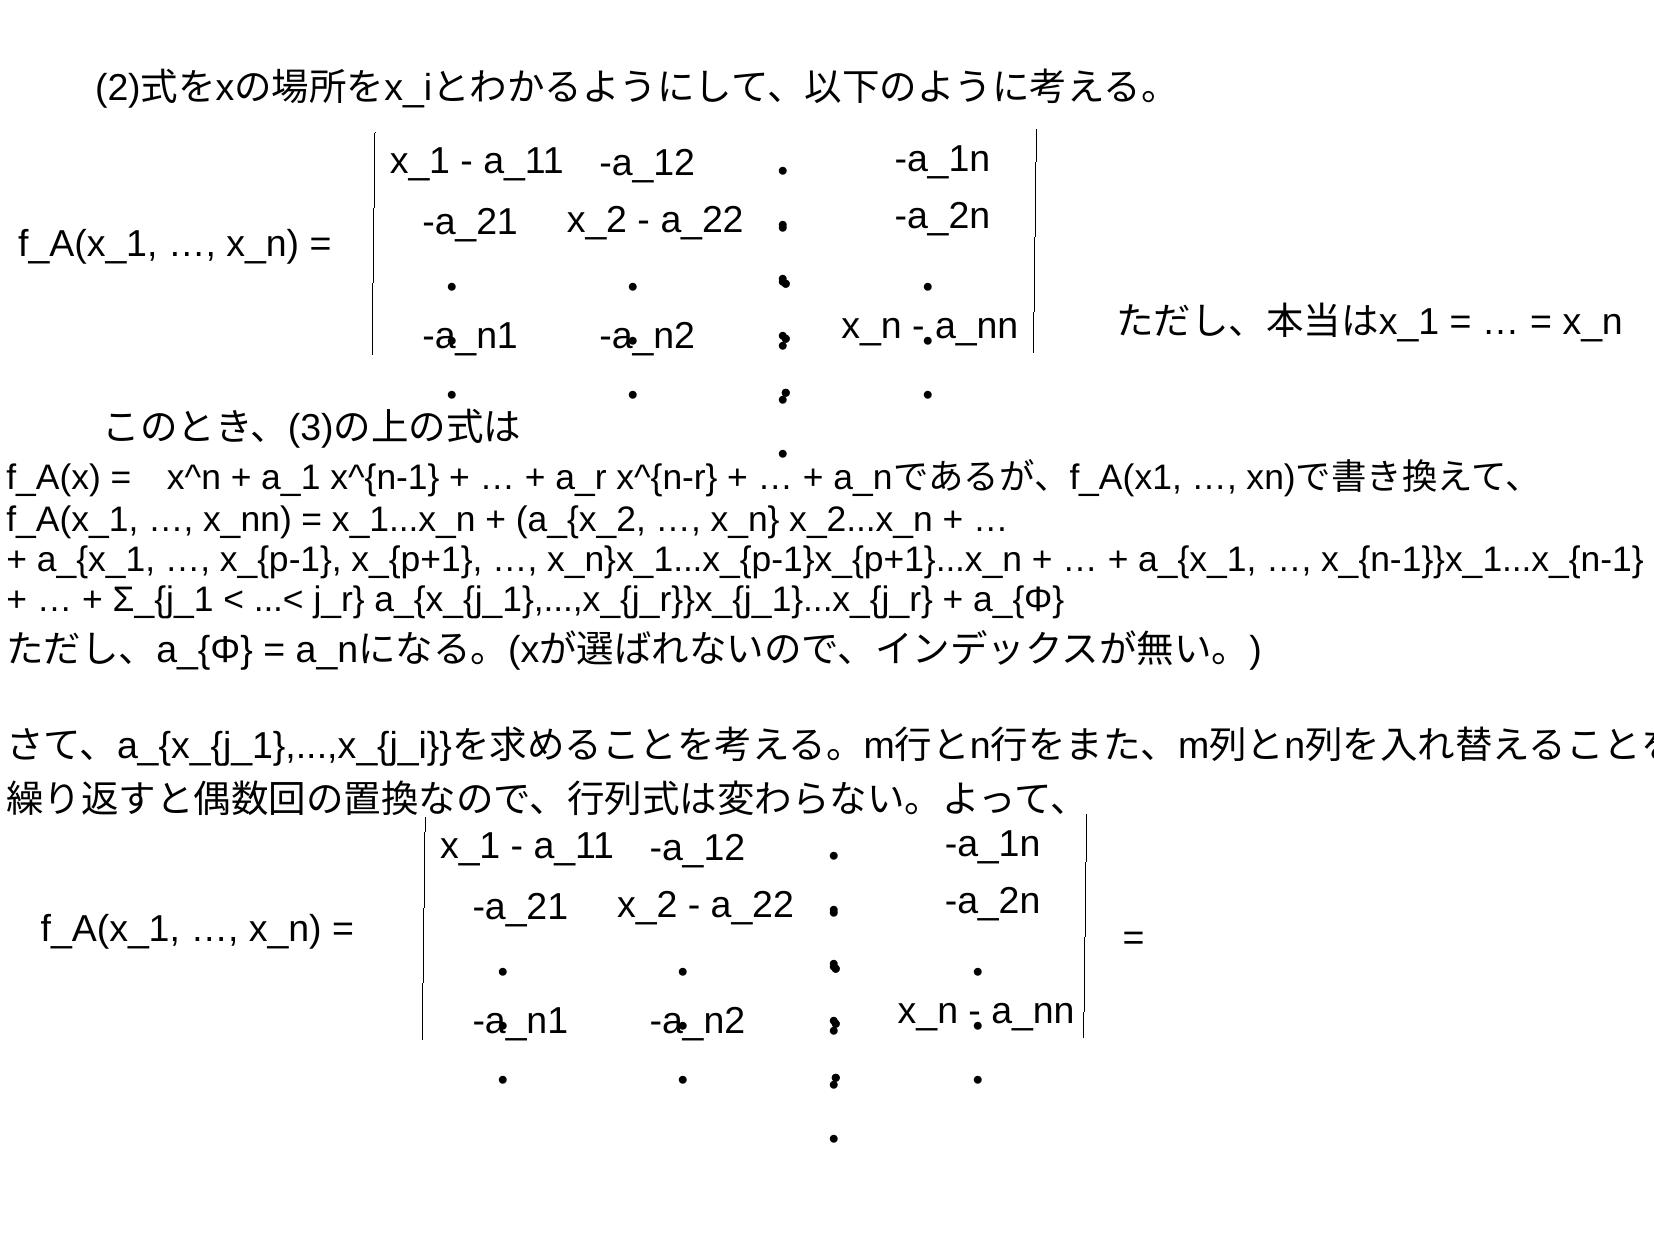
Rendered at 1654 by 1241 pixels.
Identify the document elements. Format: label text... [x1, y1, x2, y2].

text_box ・・・ [750, 134, 842, 192]
text_box x_2 - a_22 [552, 191, 752, 291]
text_box ただし、本当はx_1 = … = x_n [1101, 283, 1611, 341]
text_box ・・・ [649, 935, 742, 992]
text_box ・・・ [599, 250, 691, 307]
text_box ・・・ [750, 309, 842, 367]
text_box ・・・ [750, 192, 842, 249]
text_box x_2 - a_22 [602, 876, 803, 976]
text_box ・・・ [803, 933, 895, 991]
text_box ・・・ [752, 248, 845, 305]
text_box -a_12 [634, 819, 765, 877]
text_box -a_12 [584, 134, 715, 192]
text_box -a_2n [879, 186, 1010, 244]
text_box -a_n2 [634, 992, 765, 1052]
text_box ・・・ [894, 250, 987, 308]
text_box このとき、(3)の上の式は [88, 389, 552, 440]
text_box -a_21 [457, 878, 588, 936]
text_box f_A(x_1, …, x_n) = [25, 899, 490, 957]
text_box ・・・ [469, 936, 562, 992]
text_box -a_n1 [457, 992, 588, 1063]
text_box = [1107, 909, 1170, 967]
text_box (2)式をxの場所をx_iとわかるようにして、以下のように考える。 [80, 49, 1089, 107]
text_box x_n - a_nn [882, 982, 1096, 1082]
text_box -a_1n [879, 129, 1010, 186]
text_box x_1 - a_11 [375, 132, 585, 232]
text_box ・・・ [800, 877, 892, 934]
text_box -a_n1 [407, 307, 538, 378]
text_box ・・・ [800, 819, 892, 877]
text_box f_A(x_1, …, x_n) = [3, 214, 467, 272]
text_box -a_21 [407, 193, 538, 251]
text_box -a_n2 [584, 307, 715, 367]
text_box -a_2n [930, 871, 1061, 929]
text_box ・・・ [800, 994, 892, 1052]
text_box x_1 - a_11 [425, 817, 635, 917]
text_box ・・・ [419, 251, 511, 307]
text_box f_A(x) = x^n + a_1 x^{n-1} + … + a_r x^{n-r} + … + a_nであるが、f_A(x1, …, xn)で書き換えて、 f_A(x_1, …, x_nn) = x_1...x_n + (a_{x_2, …, x_n} x_2...x_n + … + a_{x_1, …, x_{p-1}, x_{p+1}, …, x_n}x_1...x_{p-1}x_{p+1}...x_n + … + a_{x_1, …, x_{n-1}}x_1...x_{n-1} + … + Σ_{j_1 < ...< j_r} a_{x_{j_1},...,x_{j_r}}x_{j_1}...x_{j_r} + a_{Φ} ただし、a_{Φ} = a_nになる。(xが選ばれないので、インデックスが無い。) さて、a_{x_{j_1},...,x_{j_i}}を求めることを考える。m行とn行をまた、m列とn列を入れ替えることを 繰り返すと偶数回の置換なので、行列式は変わらない。よって、 [0, 440, 1654, 773]
text_box ・・・ [944, 935, 1037, 993]
text_box -a_1n [930, 814, 1061, 871]
text_box x_n - a_nn [826, 297, 1040, 397]
